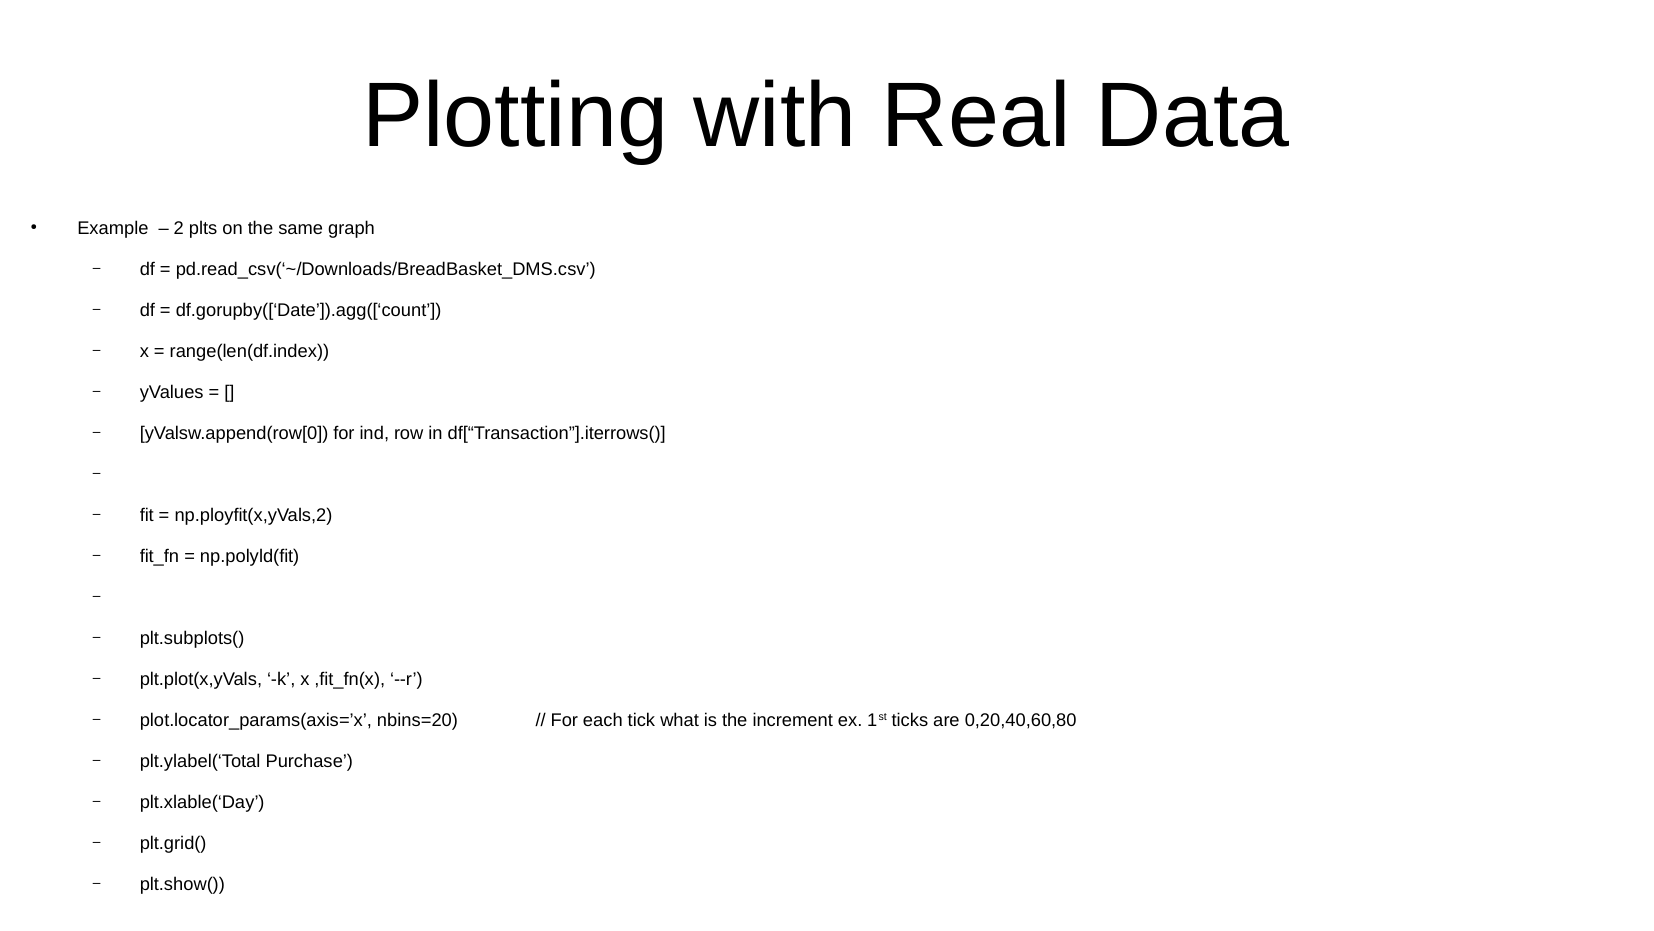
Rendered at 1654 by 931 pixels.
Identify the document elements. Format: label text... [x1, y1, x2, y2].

title Plotting with Real Data [82, 37, 1571, 193]
list Example – 2 plts on the same graph df = pd.read_csv(‘~/Downloads/BreadBasket_DMS.csv’) df = df.gorupby([‘Date’]).agg([‘count’]) x = range(len(df.index)) yValues = [] [yValsw.append(row[0]) for ind, row in df[“Transaction”].iterrows()] fit = np.ployfit(x,yVals,2) fit_fn = np.polyld(fit) plt.subplots() plt.plot(x,yVals, ‘-k’, x ,fit_fn(x), ‘--r’) plot.locator_params(axis=’x’, nbins=20) // For each tick what is the increment ex. 1st ticks are 0,20,40,60,80 plt.ylabel(‘Total Purchase’) plt.xlable(‘Day’) plt.grid() plt.show()) [15, 217, 1571, 901]
